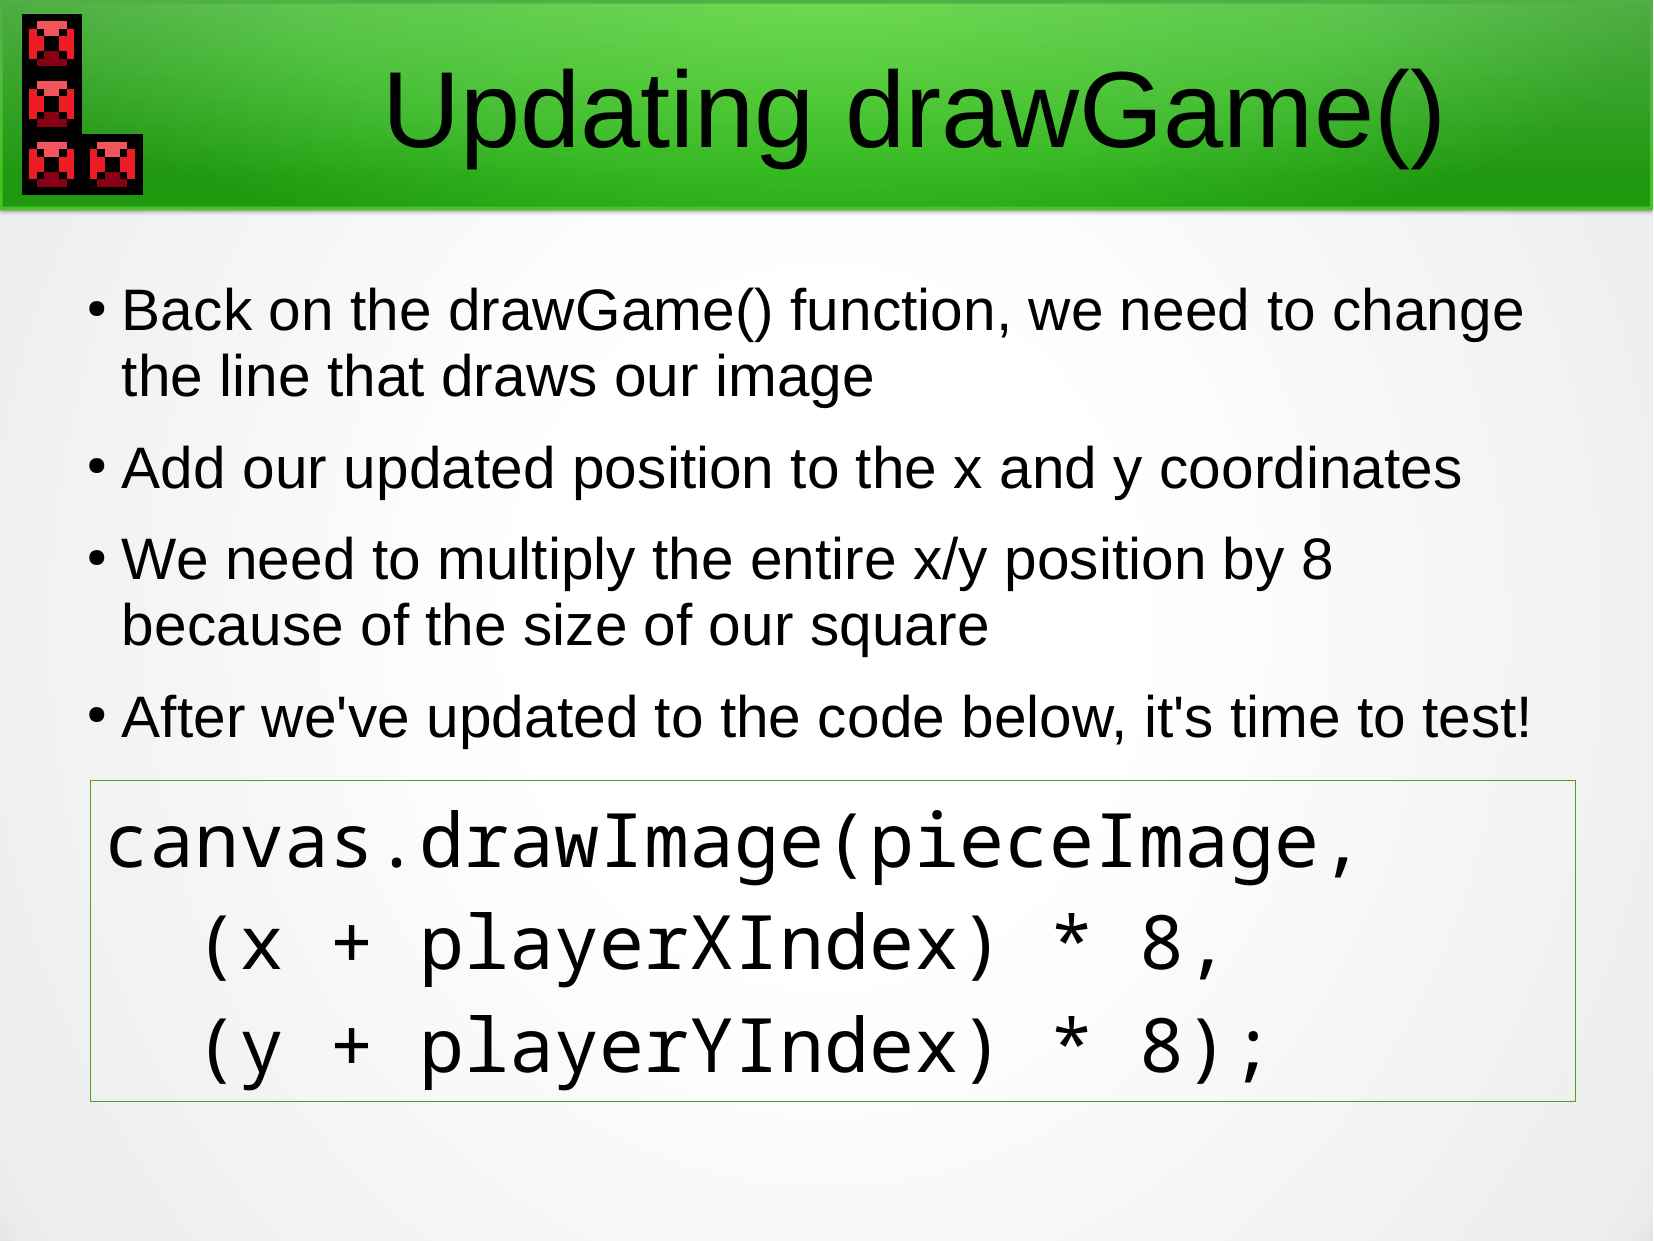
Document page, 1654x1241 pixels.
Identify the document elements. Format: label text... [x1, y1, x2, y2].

picture [22, 14, 143, 195]
title Updating drawGame() [195, 30, 1636, 190]
text_box canvas.drawImage(pieceImage, (x + playerXIndex) * 8, (y + playerYIndex) * 8); [90, 780, 1576, 1078]
list Back on the drawGame() function, we need to change the line that draws our image Add our updated position to the x and y coordinates We need to multiply the entire x/y position by 8 because of the size of our square After we've updated to the code below, it's time to test! [75, 277, 1561, 803]
